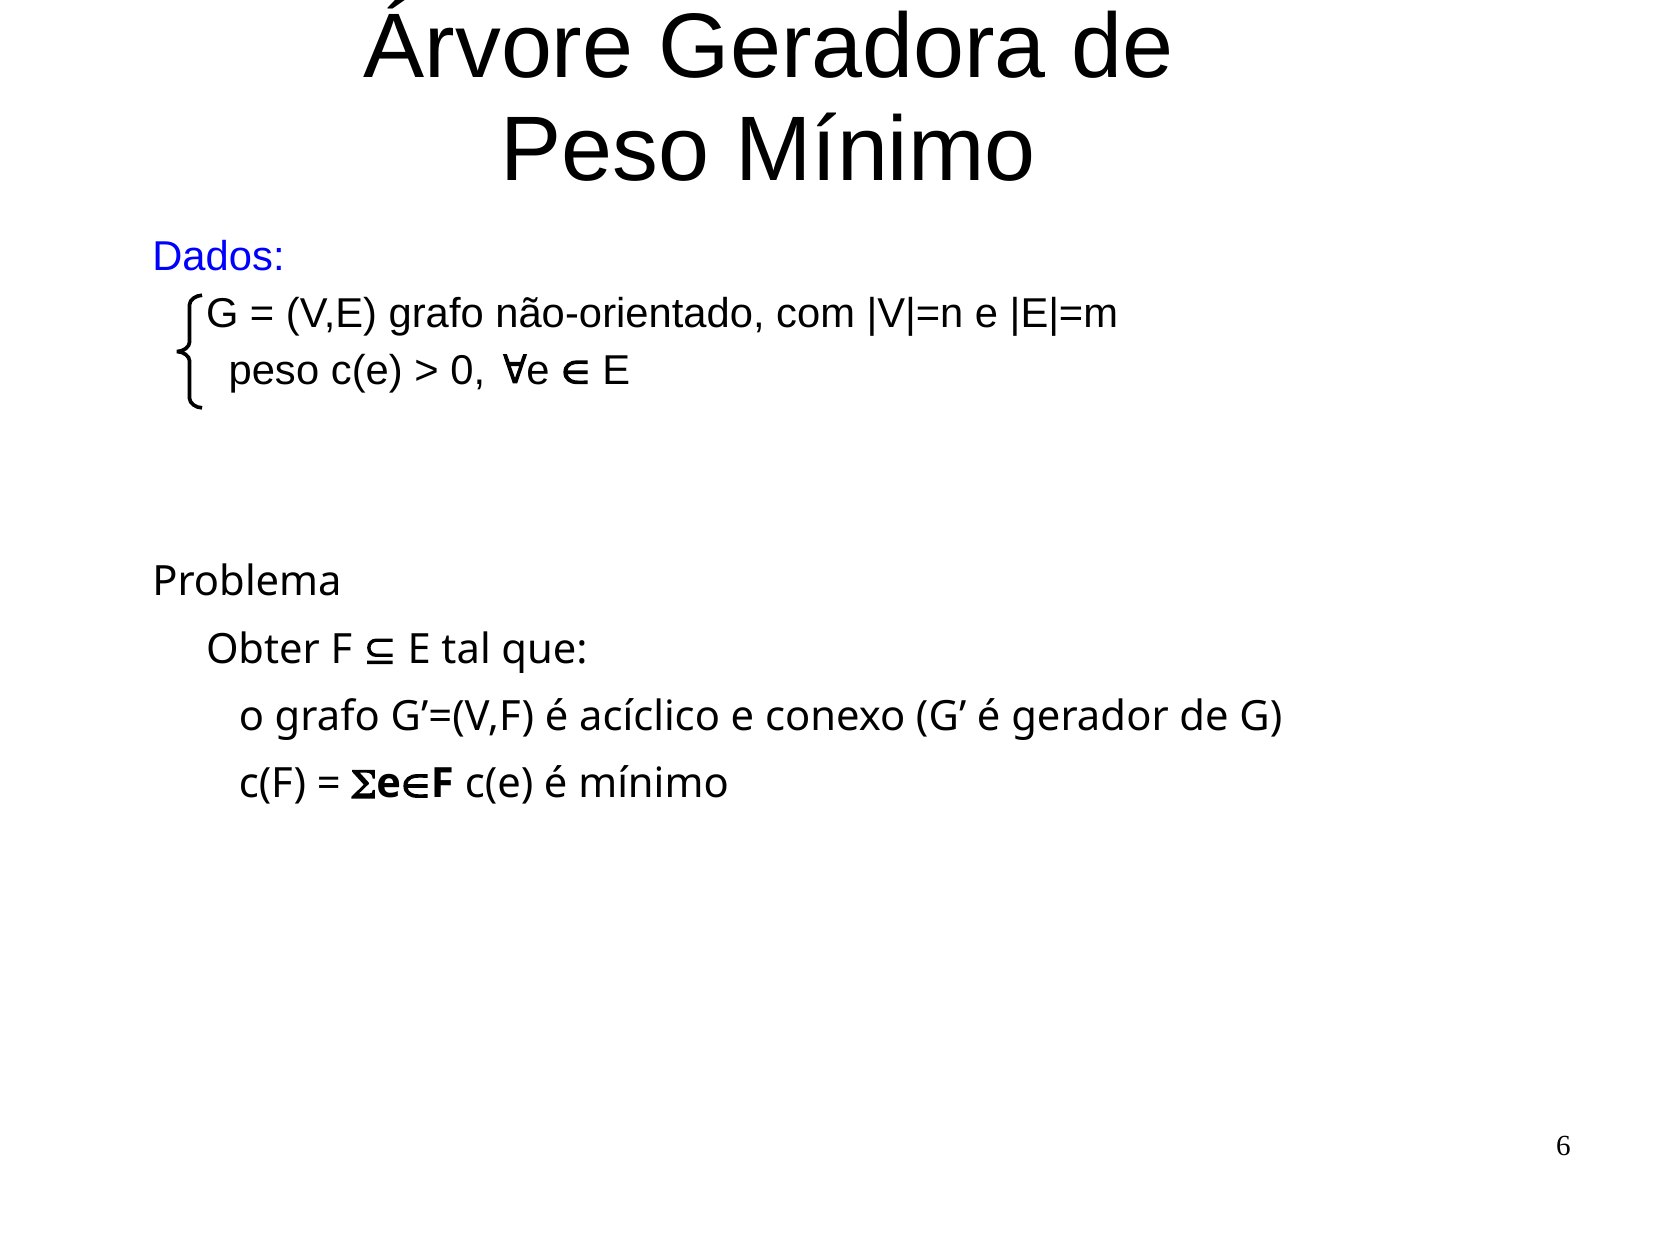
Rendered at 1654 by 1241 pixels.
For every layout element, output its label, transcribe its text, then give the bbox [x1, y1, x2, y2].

list Dados: G = (V,E) grafo não-orientado, com |V|=n e |E|=m peso c(e) > 0, e  E [137, 225, 1413, 438]
title Árvore Geradora de Peso Mínimo [237, 0, 1300, 208]
text_box Problema Obter F  E tal que: o grafo G’=(V,F) é acíclico e conexo (G’ é gerador de G) c(F) = eF c(e) é mínimo [137, 537, 1351, 813]
